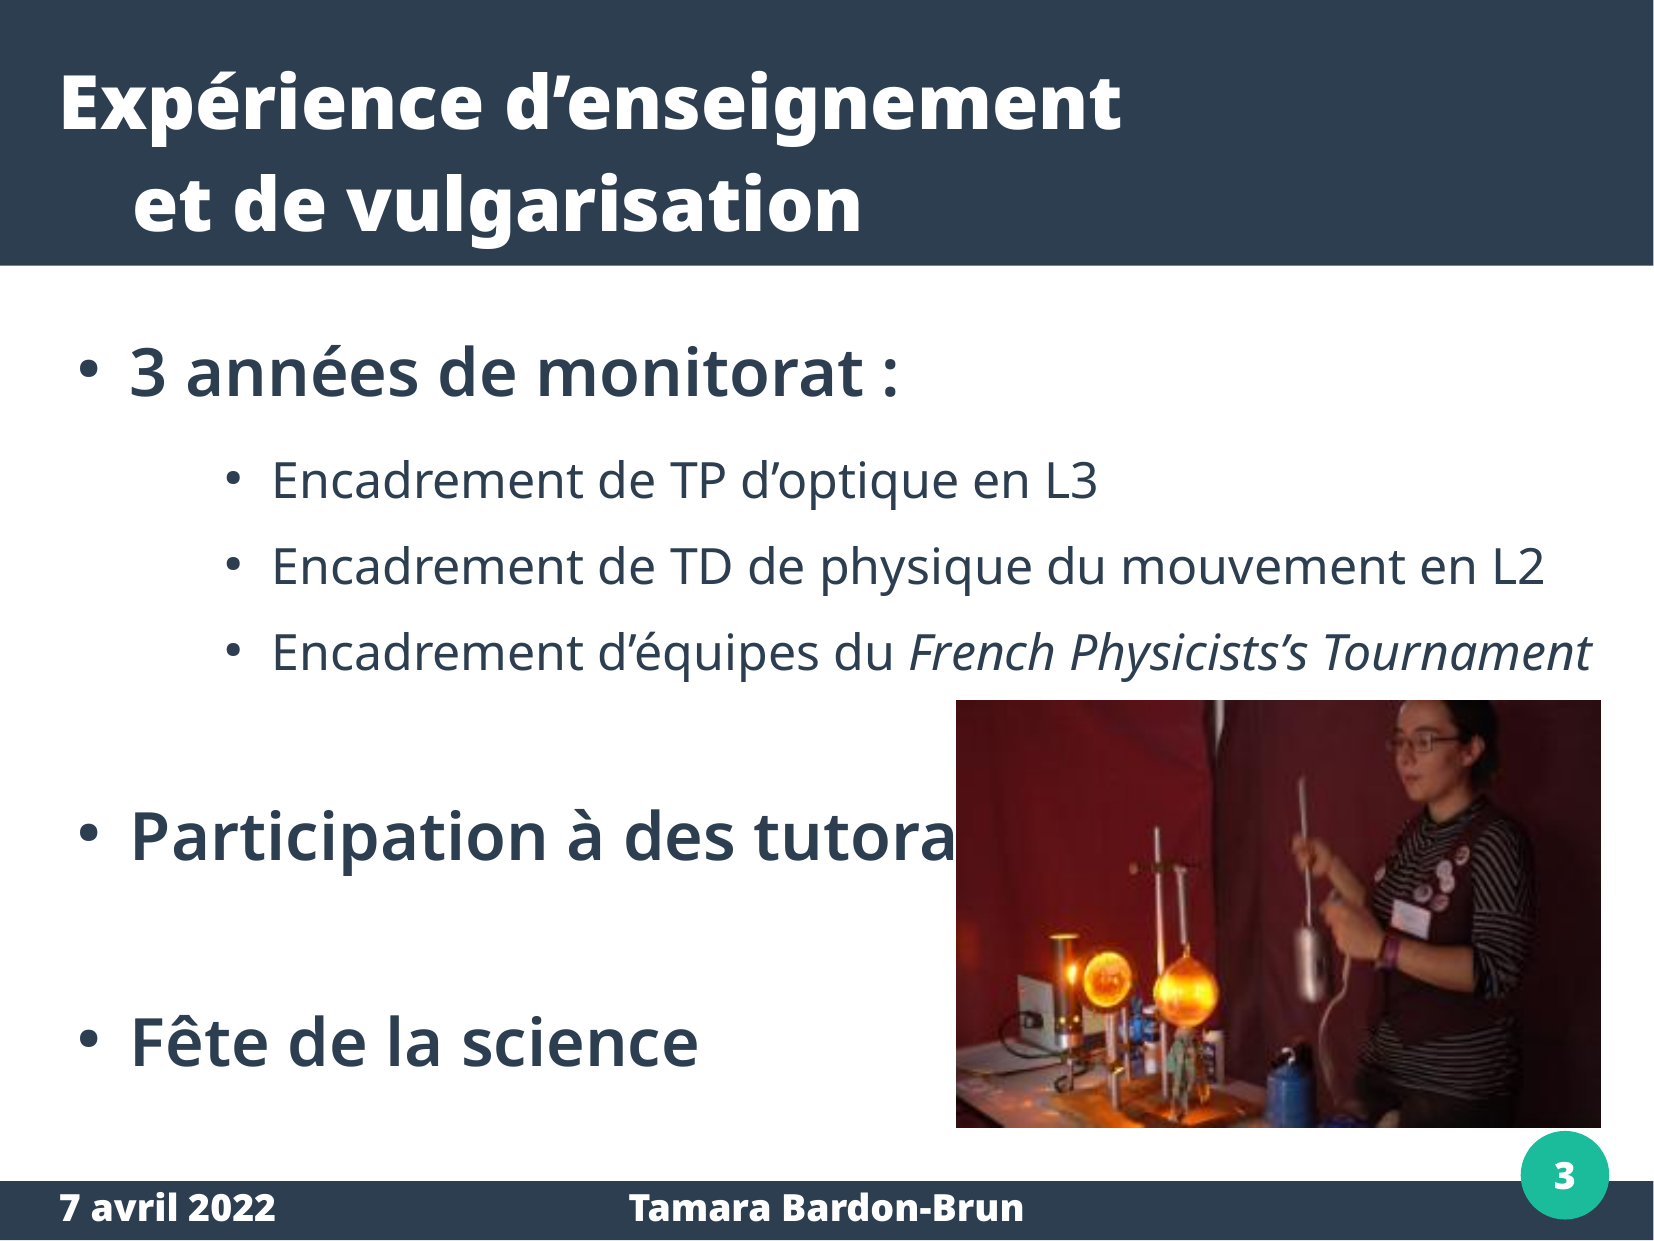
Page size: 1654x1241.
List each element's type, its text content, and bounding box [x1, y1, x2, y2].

list 3 années de monitorat : Encadrement de TP d’optique en L3 Encadrement de TD de physique du mouvement en L2 Encadrement d’équipes du French Physicists’s Tournament Participation à des tutorats Fête de la science [59, 324, 1595, 1152]
picture [956, 700, 1601, 1128]
title Expérience d’enseignement et de vulgarisation [59, 49, 1595, 207]
